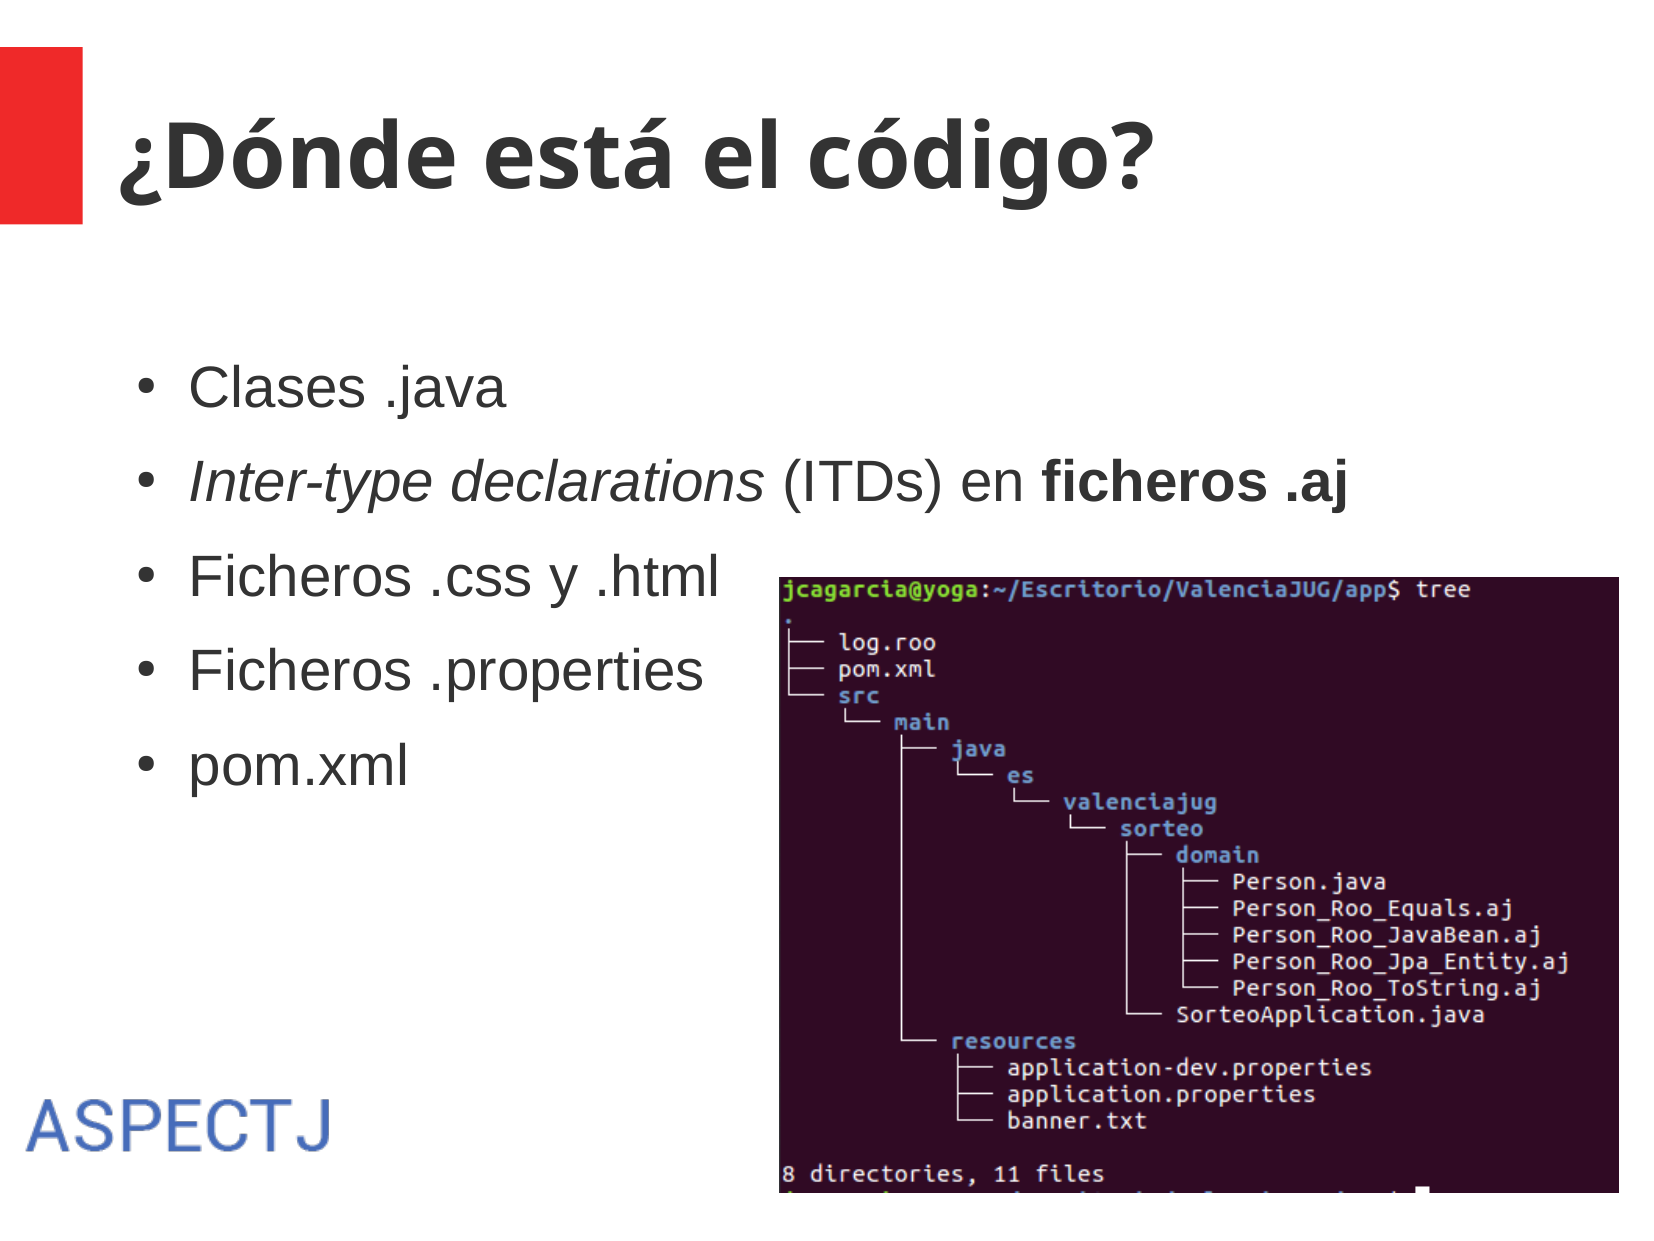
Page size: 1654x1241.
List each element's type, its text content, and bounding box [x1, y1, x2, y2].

picture [23, 968, 340, 1241]
title ¿Dónde está el código? [118, 49, 1571, 257]
picture [779, 577, 1619, 1193]
list Clases .java Inter-type declarations (ITDs) en ficheros .aj Ficheros .css y .html Ficheros .properties pom.xml [118, 354, 1536, 1074]
